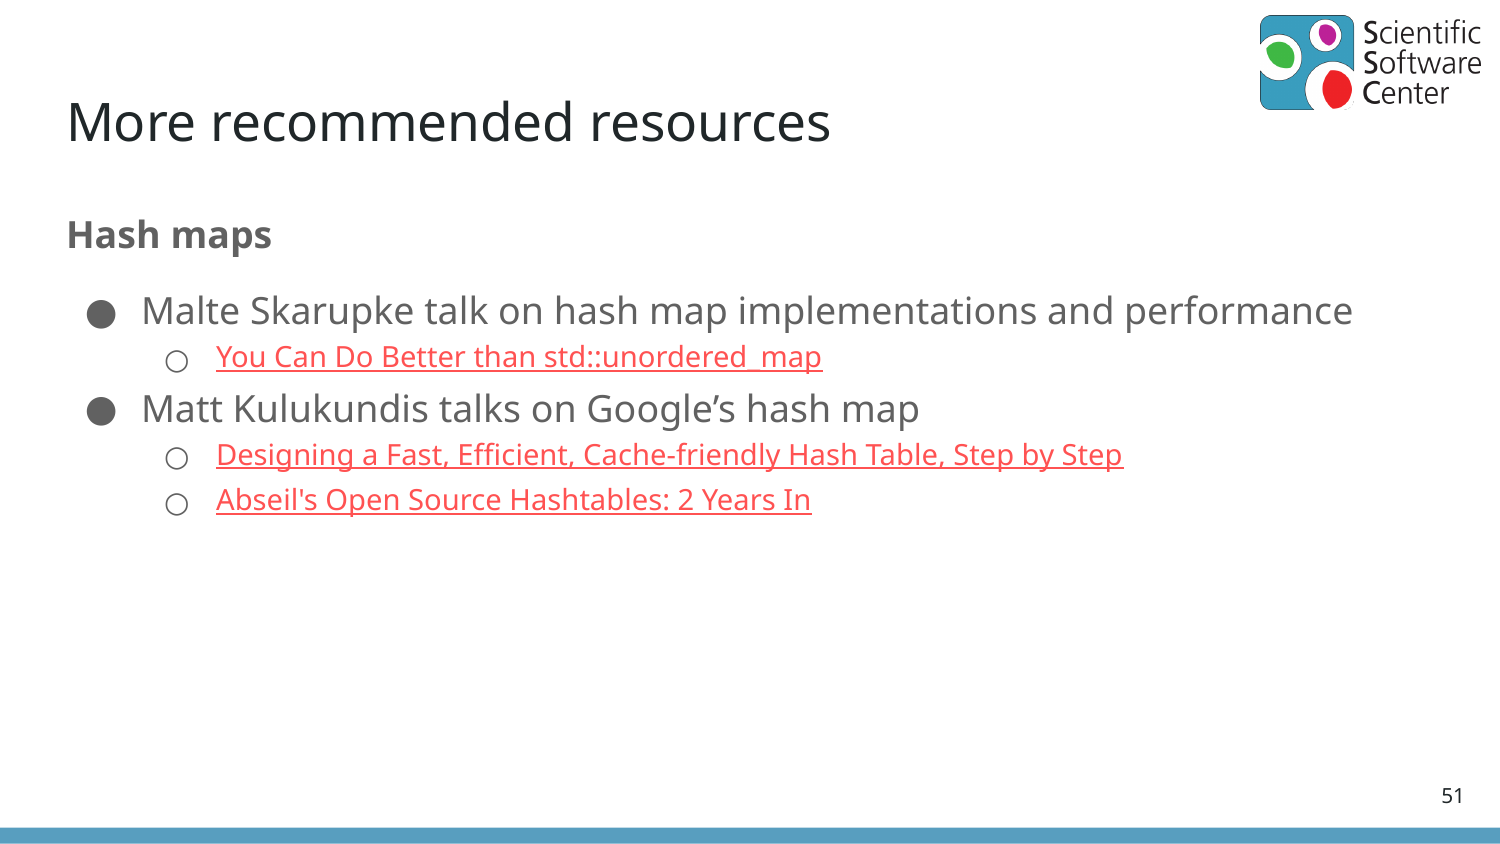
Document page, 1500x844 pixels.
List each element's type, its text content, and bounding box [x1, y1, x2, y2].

slide_number <number> [1389, 764, 1480, 830]
list Hash maps Malte Skarupke talk on hash map implementations and performance You Can Do Better than std::unordered_map Matt Kulukundis talks on Google’s hash map Designing a Fast, Efficient, Cache-friendly Hash Table, Step by Step Abseil's Open Source Hashtables: 2 Years In [51, 189, 1449, 750]
picture [1260, 15, 1481, 110]
title More recommended resources [51, 72, 1449, 167]
